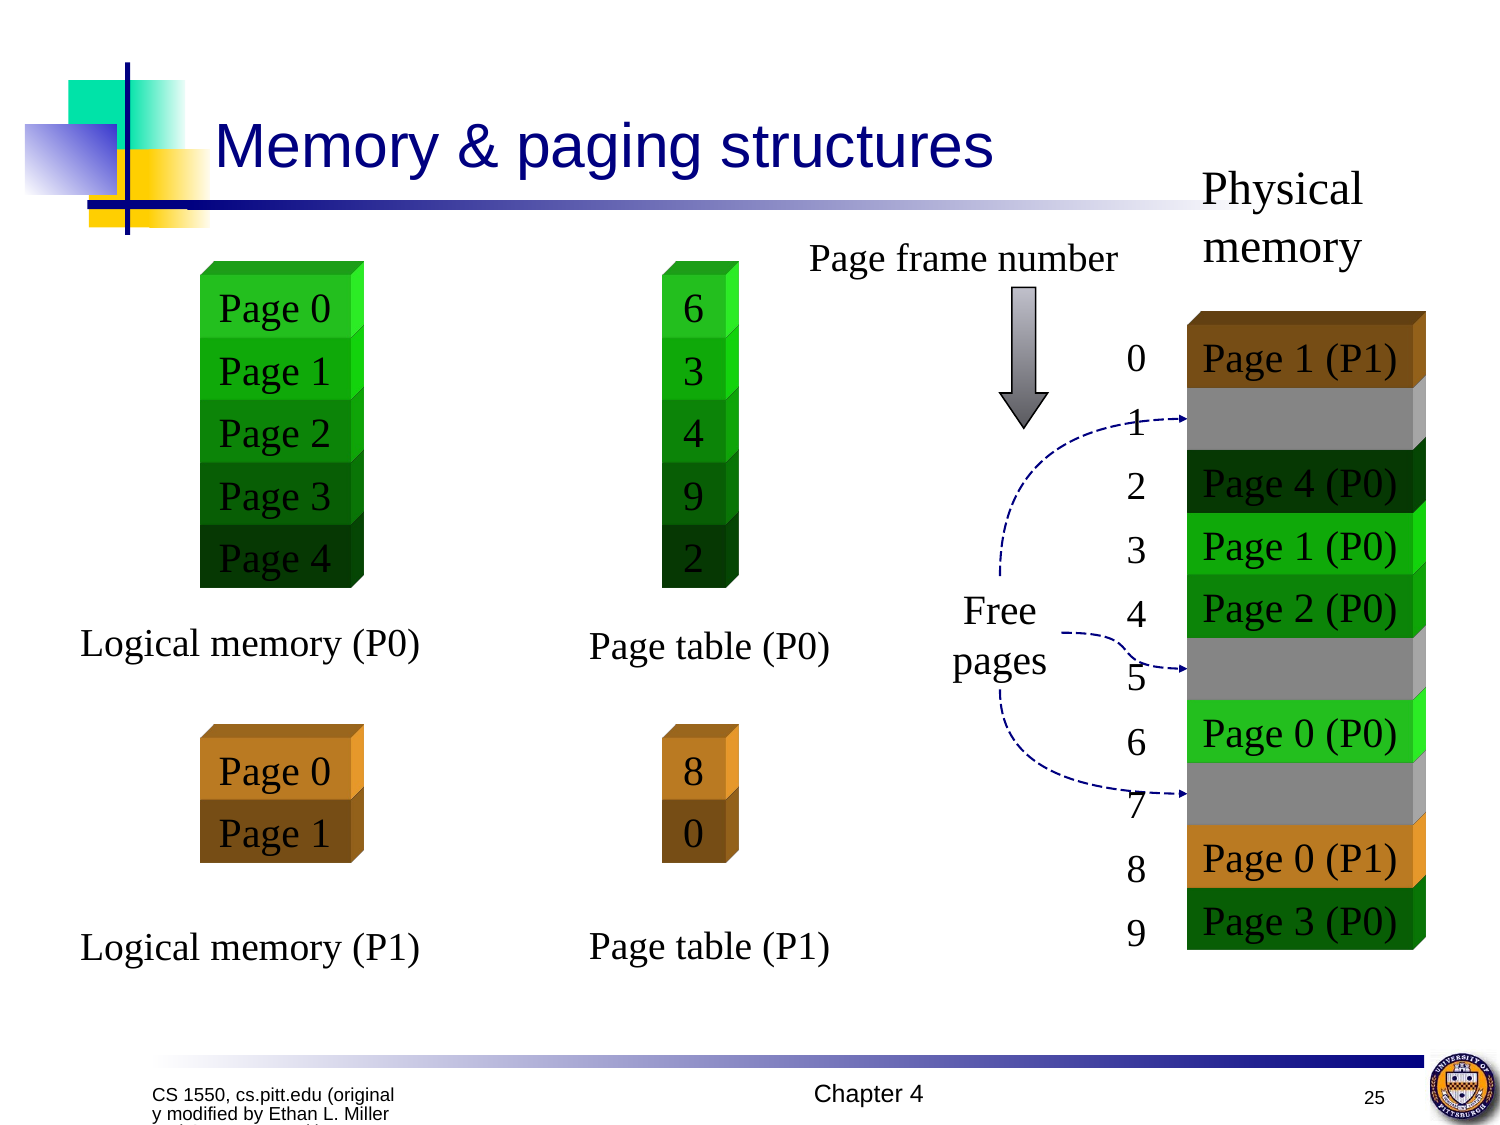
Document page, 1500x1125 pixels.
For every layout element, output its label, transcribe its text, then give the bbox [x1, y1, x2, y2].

text_box Page 2 (P0) [1414, 567, 1425, 633]
text_box 6 [1112, 708, 1161, 771]
text_box Page 1 [352, 328, 363, 390]
text_box Page 4 (P0) [1414, 443, 1424, 508]
text_box Logical memory (P0) [65, 609, 435, 672]
text_box Free pages [937, 574, 1063, 691]
text_box Page 1 (P1) [1414, 318, 1425, 382]
text_box 1 [1112, 388, 1161, 451]
text_box Page 4 [353, 516, 363, 580]
text_box Logical memory (P1) [65, 913, 435, 976]
text_box 4 [726, 391, 737, 459]
text_box Page 1 [352, 790, 363, 853]
text_box 2 [726, 516, 737, 584]
text_box Physical memory [1187, 188, 1379, 280]
picture [1425, 1049, 1500, 1125]
text_box 9 [726, 457, 737, 521]
text_box Page 0 [352, 729, 363, 791]
text_box 4 [1112, 580, 1161, 643]
text_box [1187, 377, 1426, 450]
text_box 9 [1112, 899, 1161, 962]
text_box Page 1 (P0) [1414, 504, 1425, 570]
text_box 6 [726, 266, 737, 329]
text_box Page 0 (P0) [1414, 692, 1425, 758]
text_box Page 0 (P1) [1414, 816, 1425, 883]
text_box [1187, 627, 1426, 700]
text_box Page table (P0) [574, 612, 846, 675]
text_box Page 3 (P0) [1414, 881, 1425, 945]
text_box [1187, 752, 1426, 825]
text_box 7 [1112, 772, 1161, 834]
text_box 0 [1112, 324, 1161, 387]
text_box Page 2 [352, 392, 362, 459]
text_box Page frame number [794, 224, 1134, 287]
text_box 3 [726, 329, 737, 394]
text_box 5 [1112, 644, 1161, 707]
text_box Page 0 [352, 265, 363, 329]
text_box [999, 287, 1048, 429]
text_box 0 [726, 793, 737, 859]
text_box 8 [1112, 835, 1161, 898]
title Memory & paging structures [200, 87, 1476, 188]
text_box 2 [1112, 452, 1161, 515]
text_box Page 3 [352, 455, 363, 515]
text_box 8 [727, 731, 737, 795]
text_box 3 [1112, 516, 1161, 579]
text_box Page table (P1) [574, 912, 846, 975]
